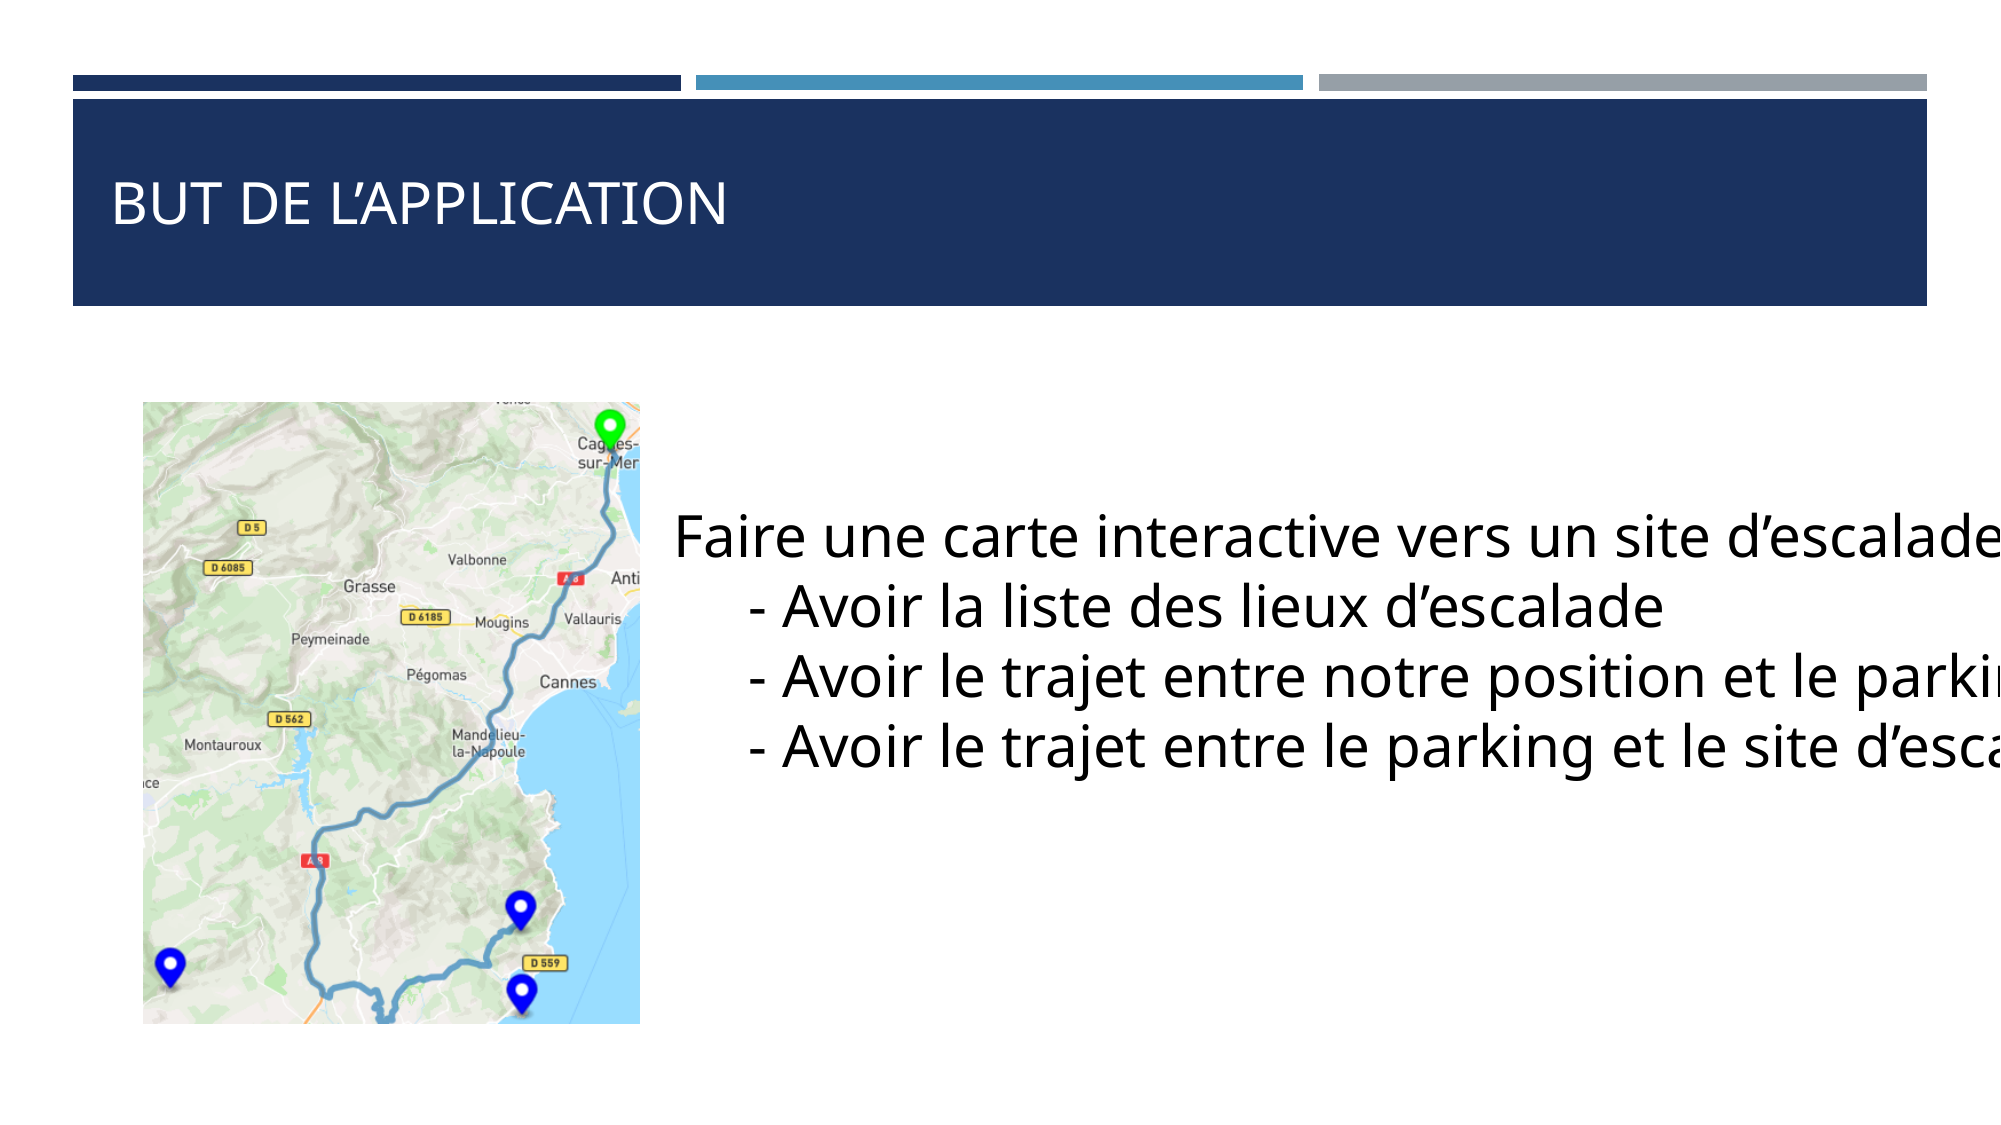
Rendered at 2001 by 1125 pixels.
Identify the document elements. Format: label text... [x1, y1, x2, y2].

picture [143, 402, 640, 1024]
text_box Faire une carte interactive vers un site d’escalade: - Avoir la liste des lieux d’escalade - Avoir le trajet entre notre position et le parking - Avoir le trajet entre le parking et le site d’escalade [658, 491, 1998, 790]
title BUT DE L’APPLICATION [95, 119, 1905, 245]
